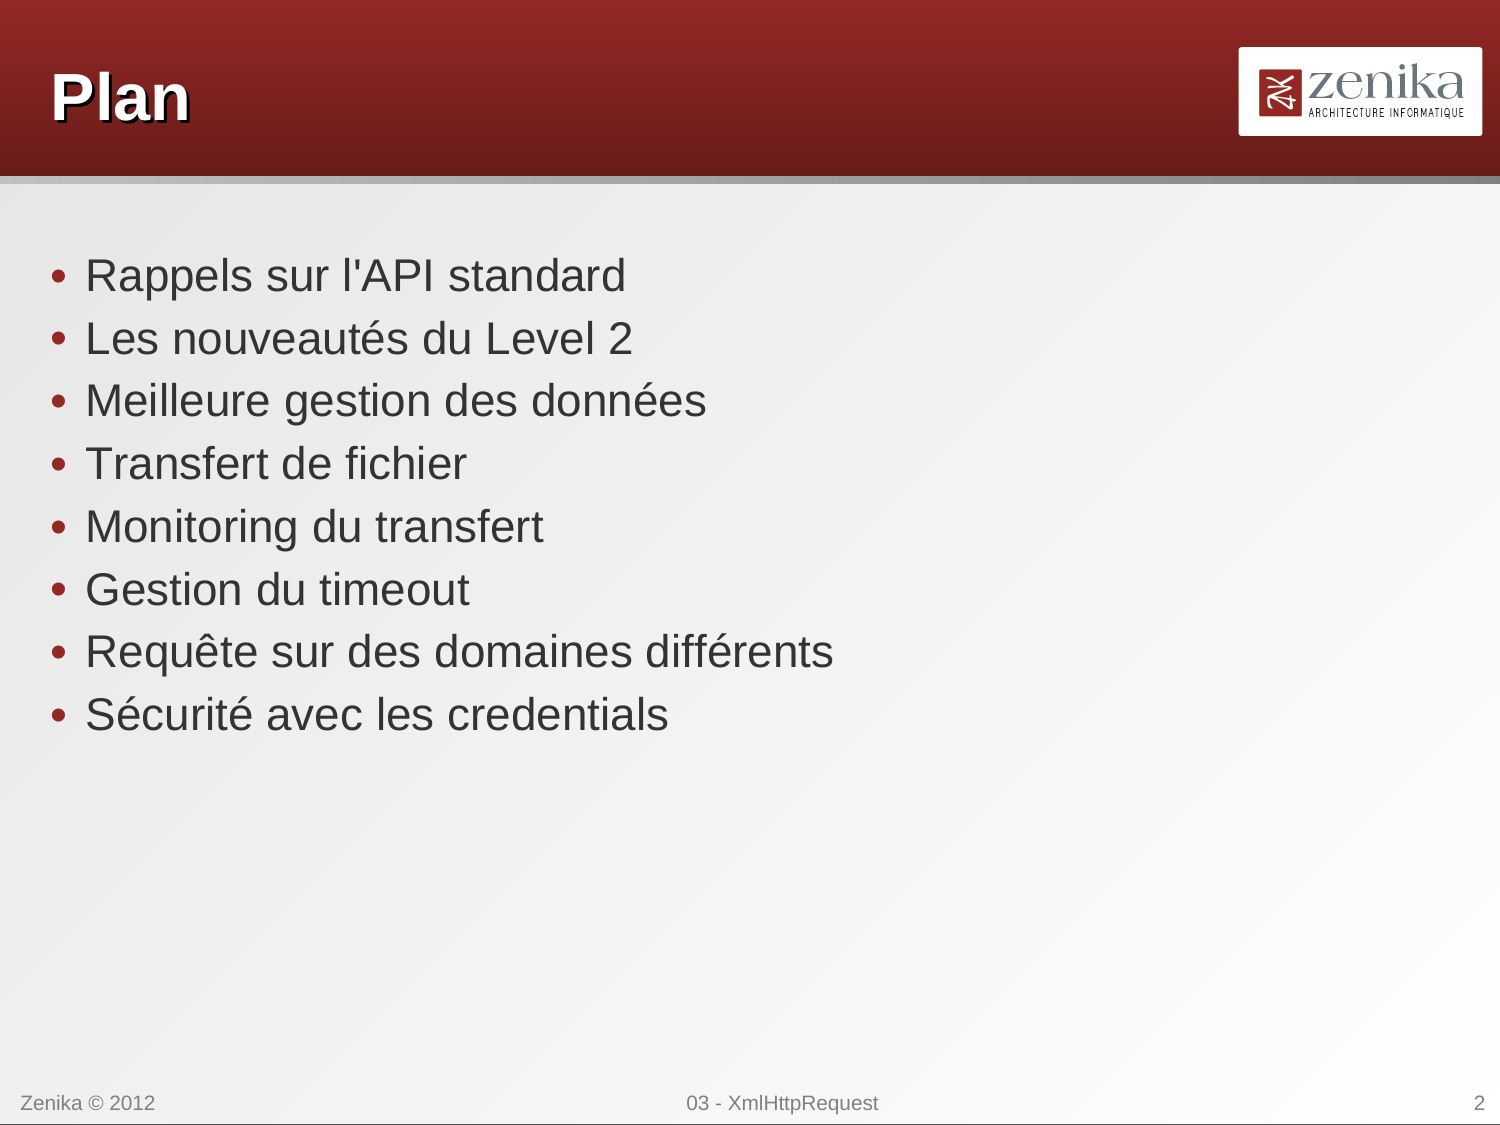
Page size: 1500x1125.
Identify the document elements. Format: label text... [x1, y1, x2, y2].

title Plan [50, 15, 1206, 180]
picture [1257, 58, 1464, 125]
list Rappels sur l'API standard Les nouveautés du Level 2 Meilleure gestion des données Transfert de fichier Monitoring du transfert Gestion du timeout Requête sur des domaines différents Sécurité avec les credentials [50, 249, 1435, 1079]
